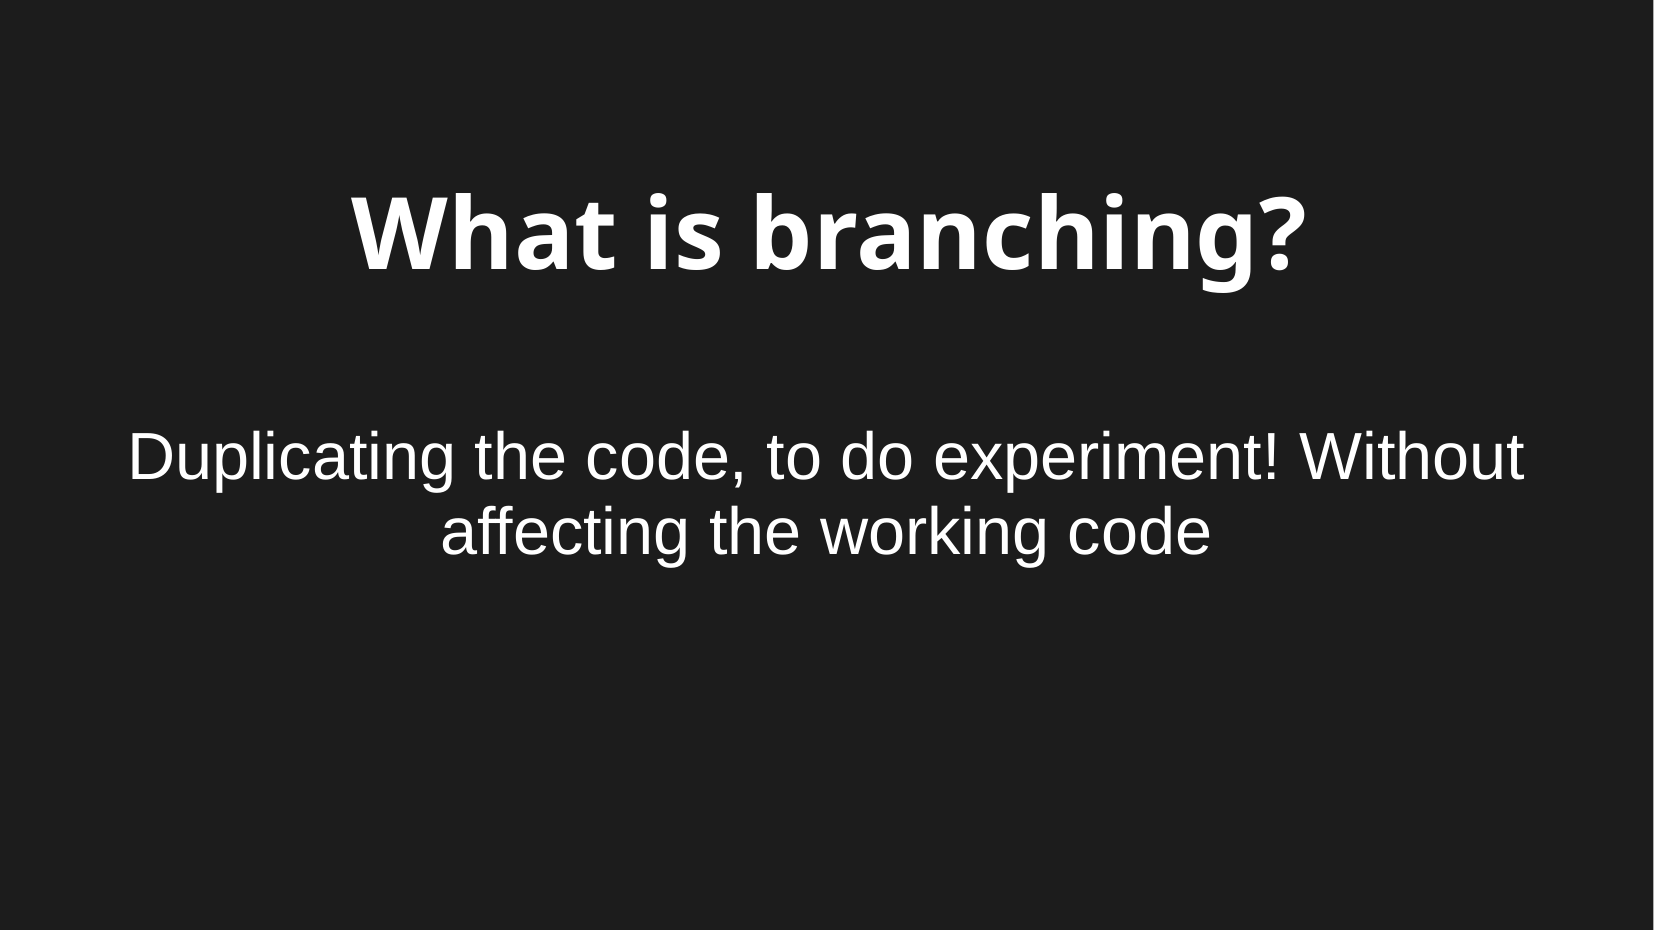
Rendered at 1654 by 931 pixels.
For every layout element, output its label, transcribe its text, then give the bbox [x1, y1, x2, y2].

title What is branching? [253, 153, 1406, 224]
subtitle Duplicating the code, to do experiment! Without affecting the working code [82, 224, 1571, 764]
